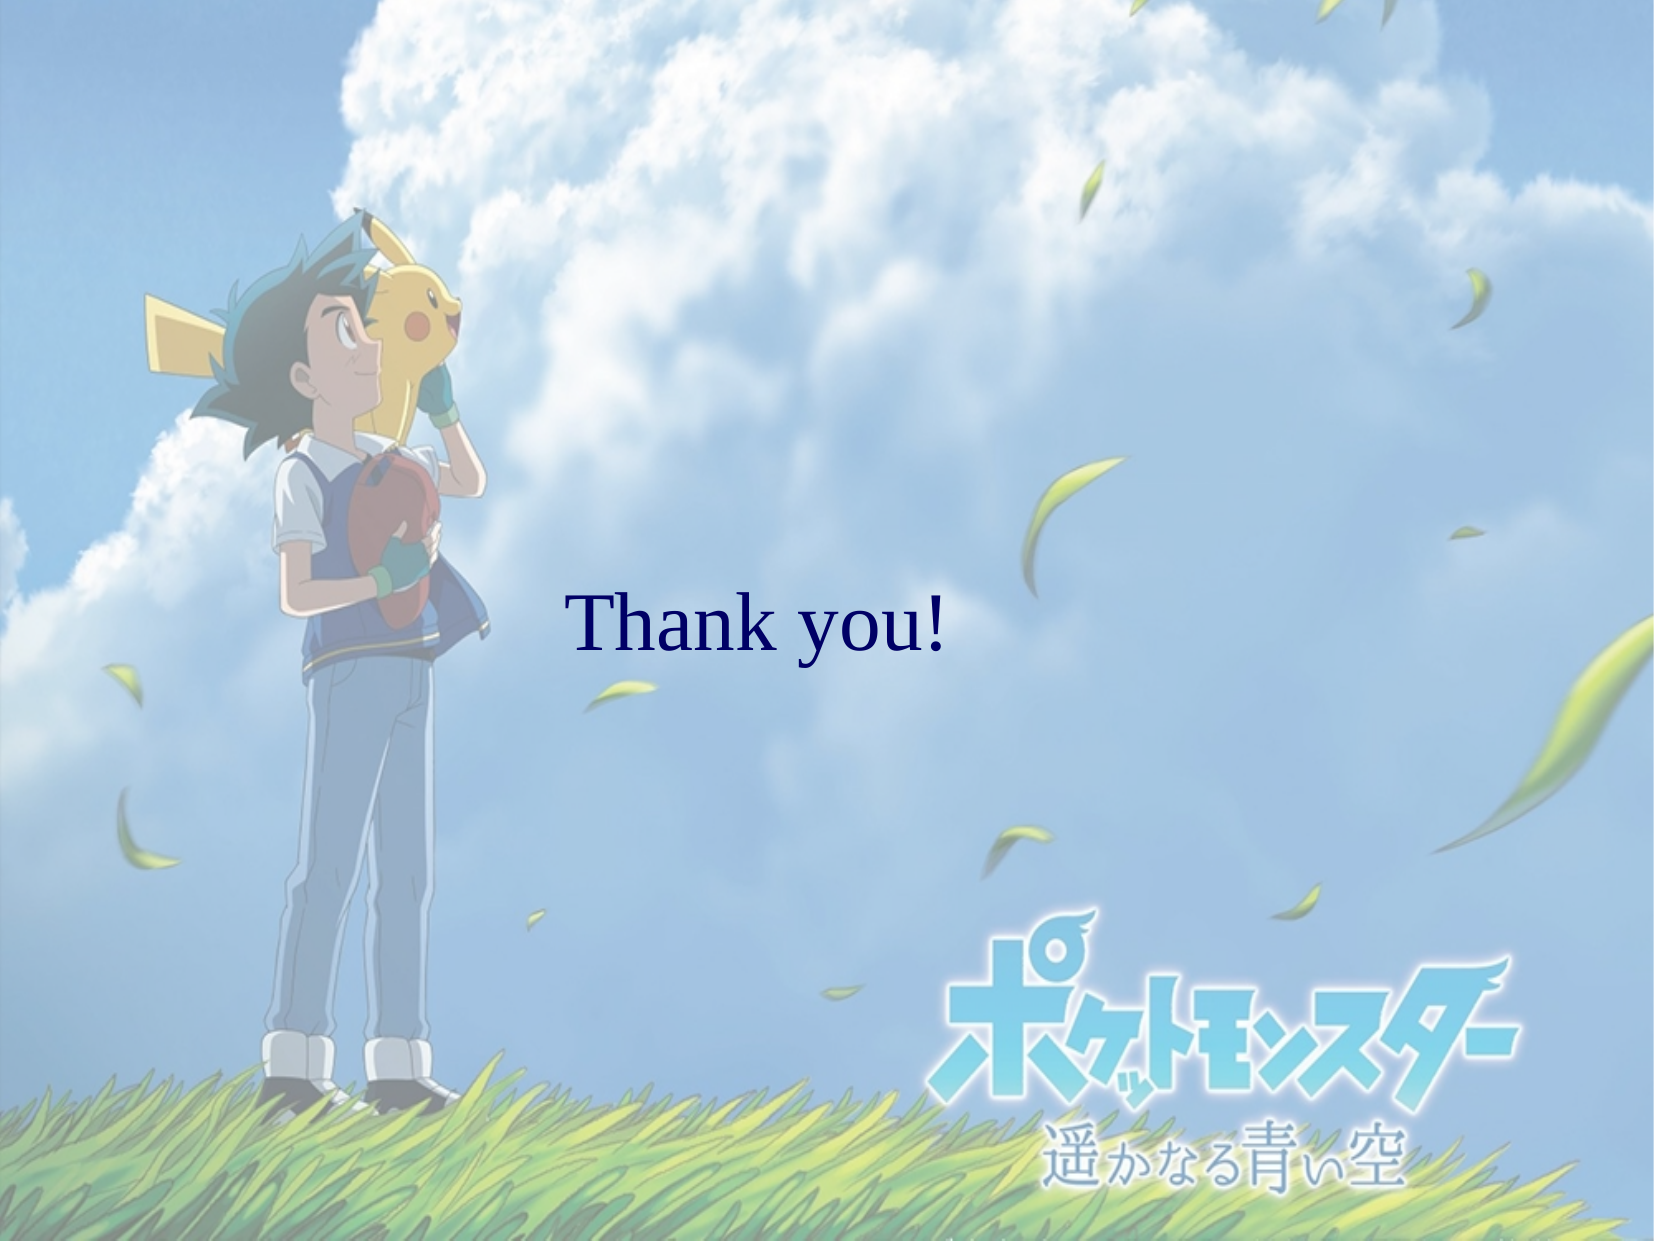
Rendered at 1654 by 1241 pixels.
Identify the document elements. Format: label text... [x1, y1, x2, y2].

text_box Thank you! [540, 552, 975, 693]
